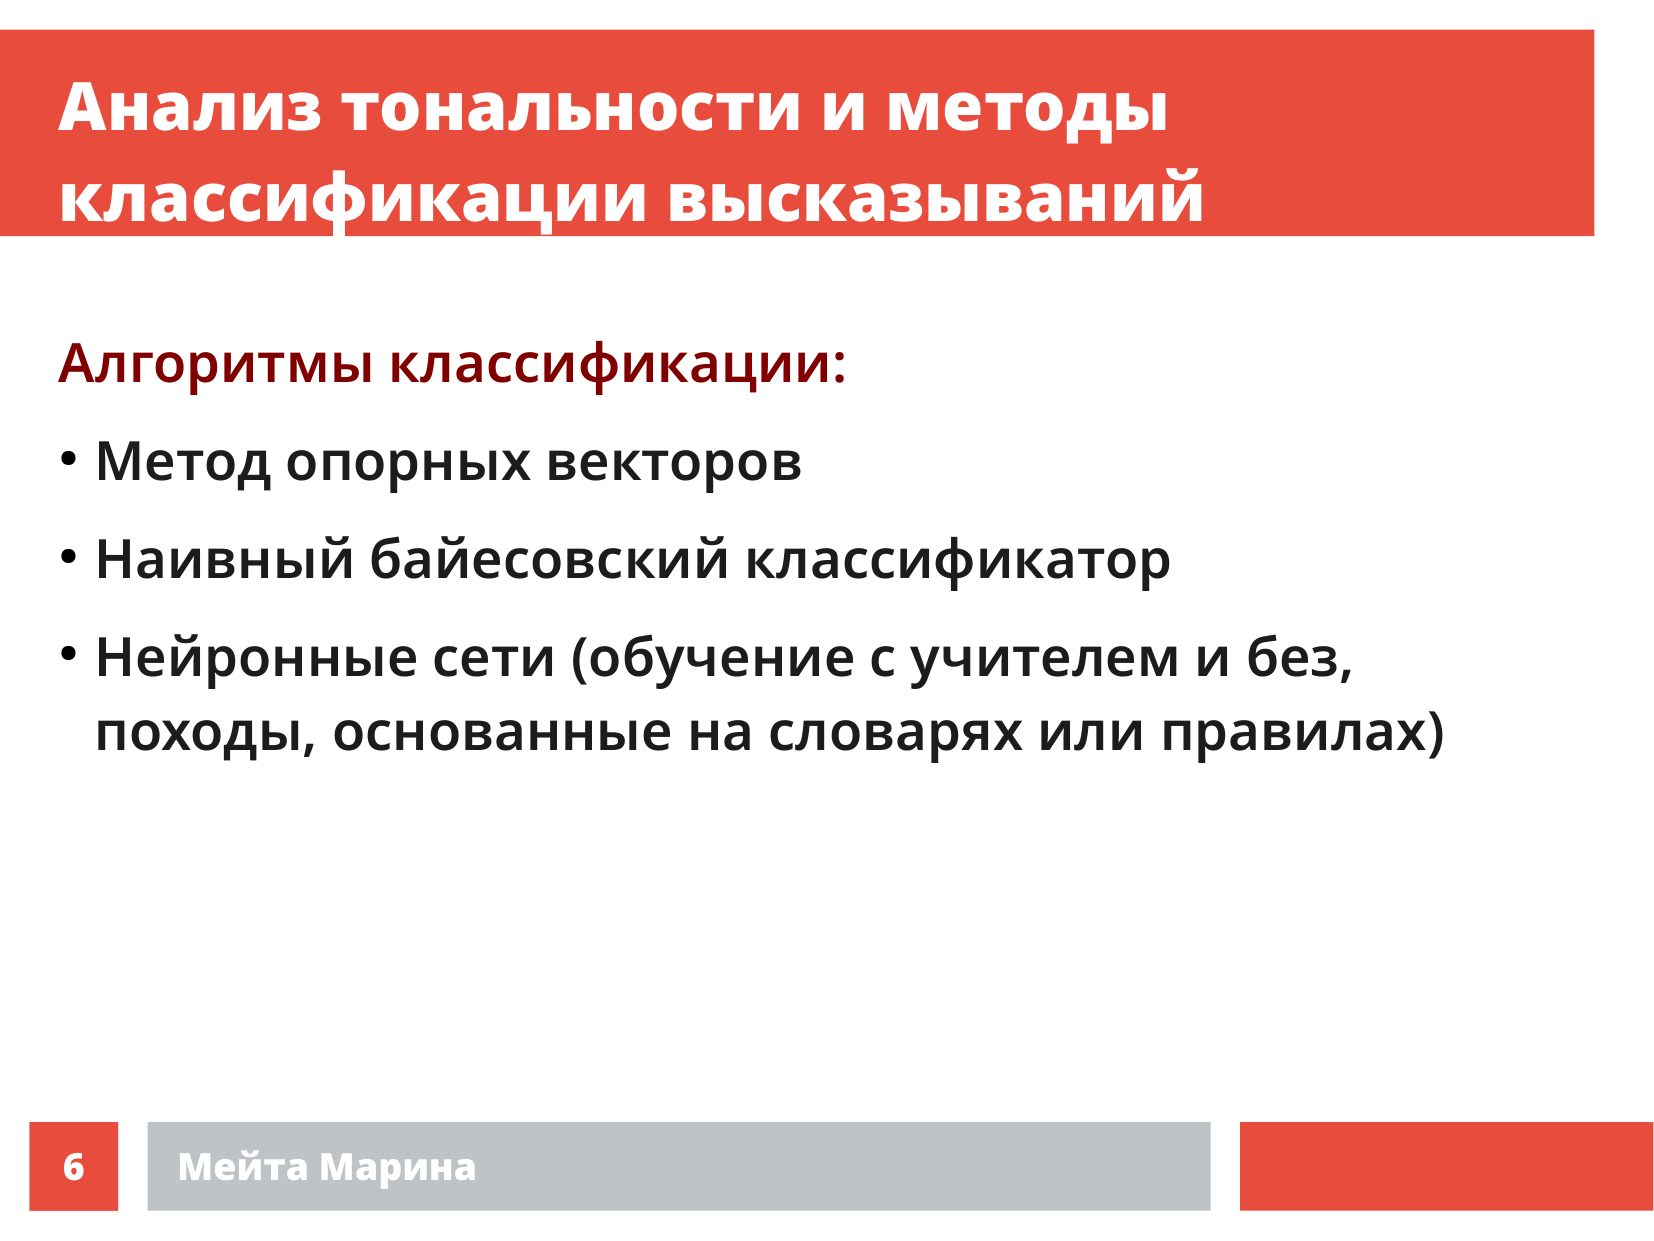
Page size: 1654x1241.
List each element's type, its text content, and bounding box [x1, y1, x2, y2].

list Алгоритмы классификации: Метод опорных векторов Наивный байесовский классификатор Нейронные сети (обучение с учителем и без, походы, основанные на словарях или правилах) [59, 324, 1565, 1093]
title Анализ тональности и методы классификации высказываний [59, 59, 1595, 207]
